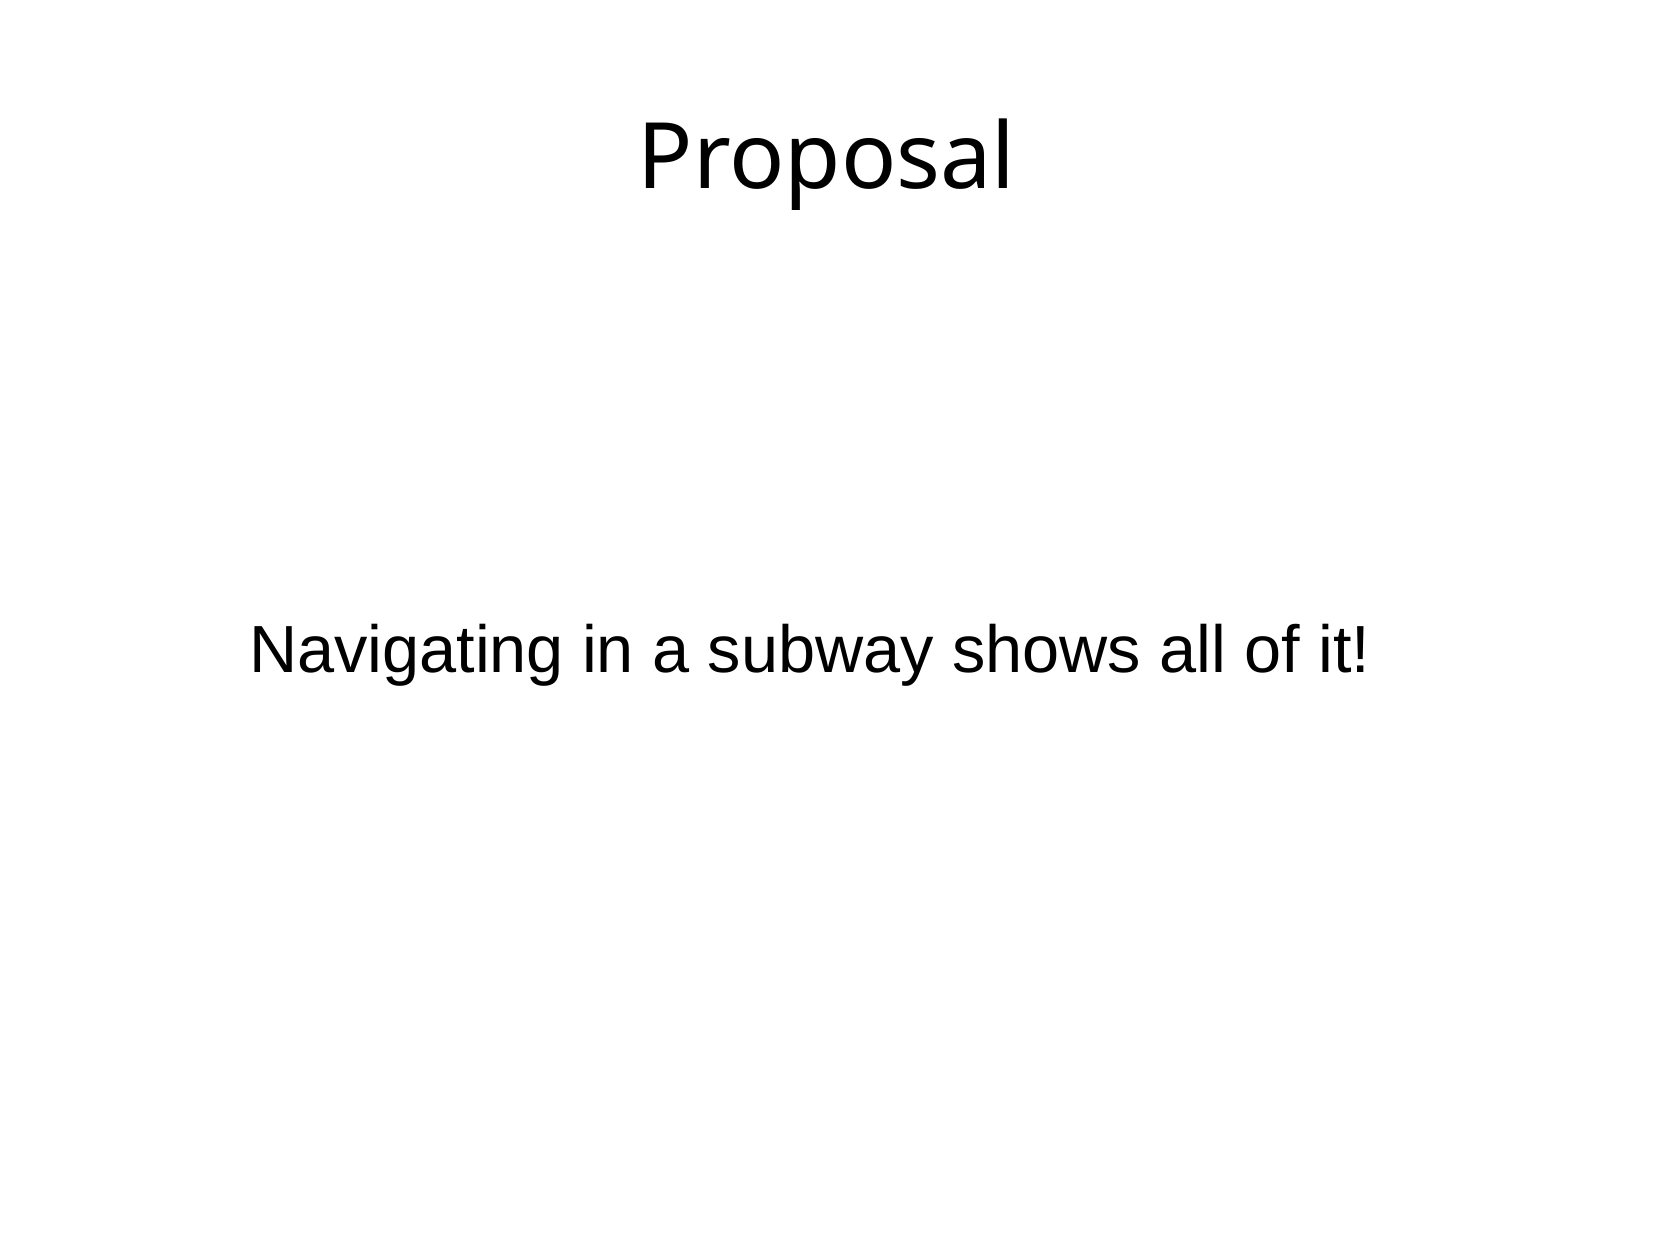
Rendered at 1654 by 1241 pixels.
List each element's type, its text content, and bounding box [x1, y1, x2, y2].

title Proposal [82, 49, 1571, 257]
subtitle Navigating in a subway shows all of it! [82, 290, 1538, 1010]
